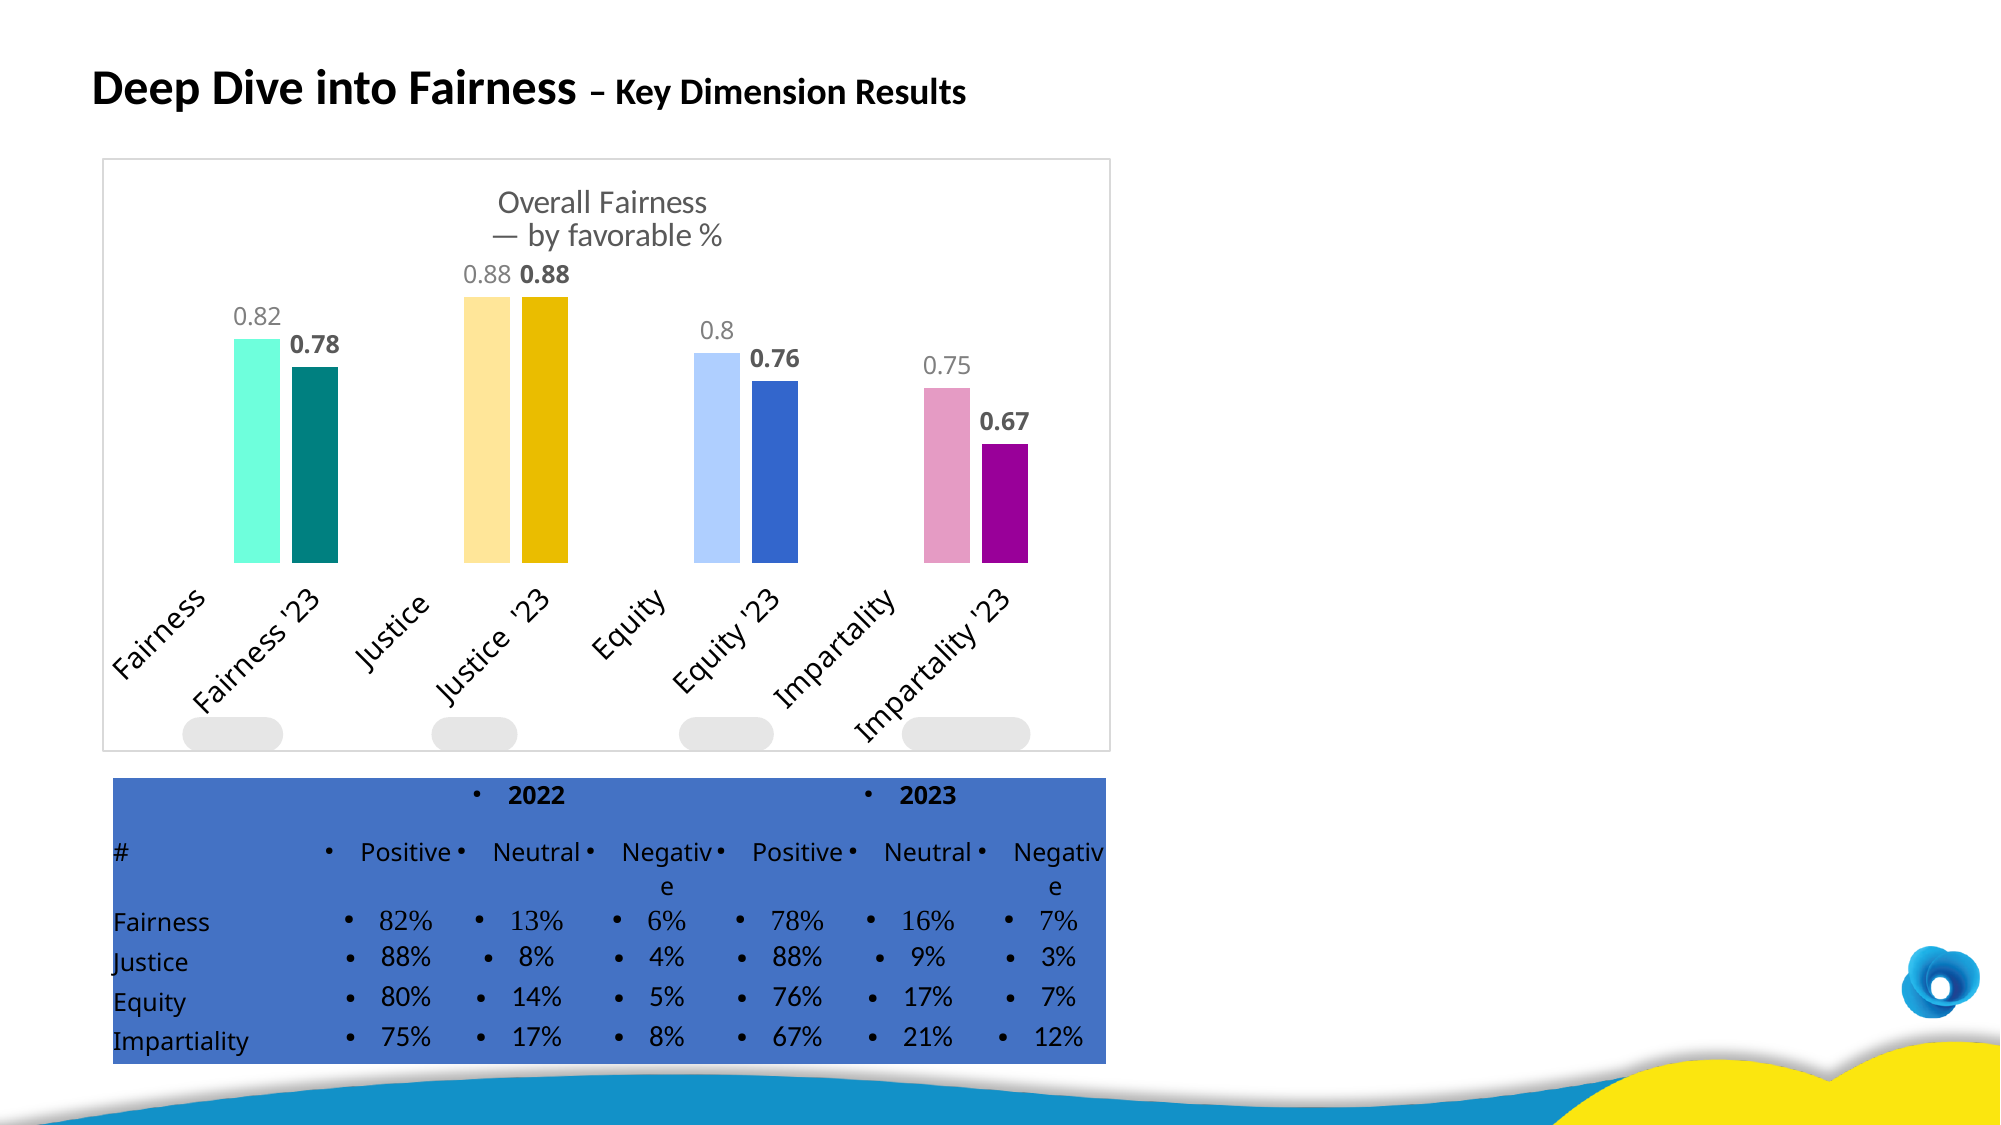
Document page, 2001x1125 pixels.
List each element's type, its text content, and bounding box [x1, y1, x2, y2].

table_cell 16% [845, 905, 976, 945]
table_cell 78% [715, 905, 845, 945]
table_cell 14% [454, 984, 584, 1024]
table_cell 7% [976, 984, 1106, 1024]
table_cell Positive [323, 835, 454, 905]
table_cell 3% [976, 945, 1106, 984]
table_header [113, 778, 323, 835]
table_header 2022 [323, 778, 715, 835]
table_cell Positive [715, 835, 845, 905]
table_cell Justice [113, 945, 323, 984]
text_box Deep Dive into Fairness – Key Dimension Results [76, 47, 1811, 124]
table_cell 88% [715, 945, 845, 984]
table_cell 13% [454, 905, 584, 945]
table_cell 12% [976, 1024, 1106, 1064]
table_cell Neutral [454, 835, 584, 905]
table_cell Neutral [845, 835, 976, 905]
table_cell Impartiality [113, 1024, 323, 1064]
table_cell 8% [584, 1024, 715, 1064]
table_cell 4% [584, 945, 715, 984]
table_cell 17% [454, 1024, 584, 1064]
chart [102, 158, 1111, 752]
table_cell 88% [323, 945, 454, 984]
table_cell 5% [584, 984, 715, 1024]
table_cell 6% [584, 905, 715, 945]
table_cell 82% [323, 905, 454, 945]
table_cell Negative [976, 835, 1106, 905]
table_cell 21% [845, 1024, 976, 1064]
table_cell 7% [976, 905, 1106, 945]
table_cell Equity [113, 984, 323, 1024]
table_cell 80% [323, 984, 454, 1024]
table_header 2023 [715, 778, 1106, 835]
table_cell Fairness [113, 905, 323, 945]
table_cell 17% [845, 984, 976, 1024]
table_cell # [113, 835, 323, 905]
table_cell 75% [323, 1024, 454, 1064]
table_cell 76% [715, 984, 845, 1024]
table_cell 67% [715, 1024, 845, 1064]
table_cell 9% [845, 945, 976, 984]
table_cell Negative [584, 835, 715, 905]
table_cell 8% [454, 945, 584, 984]
